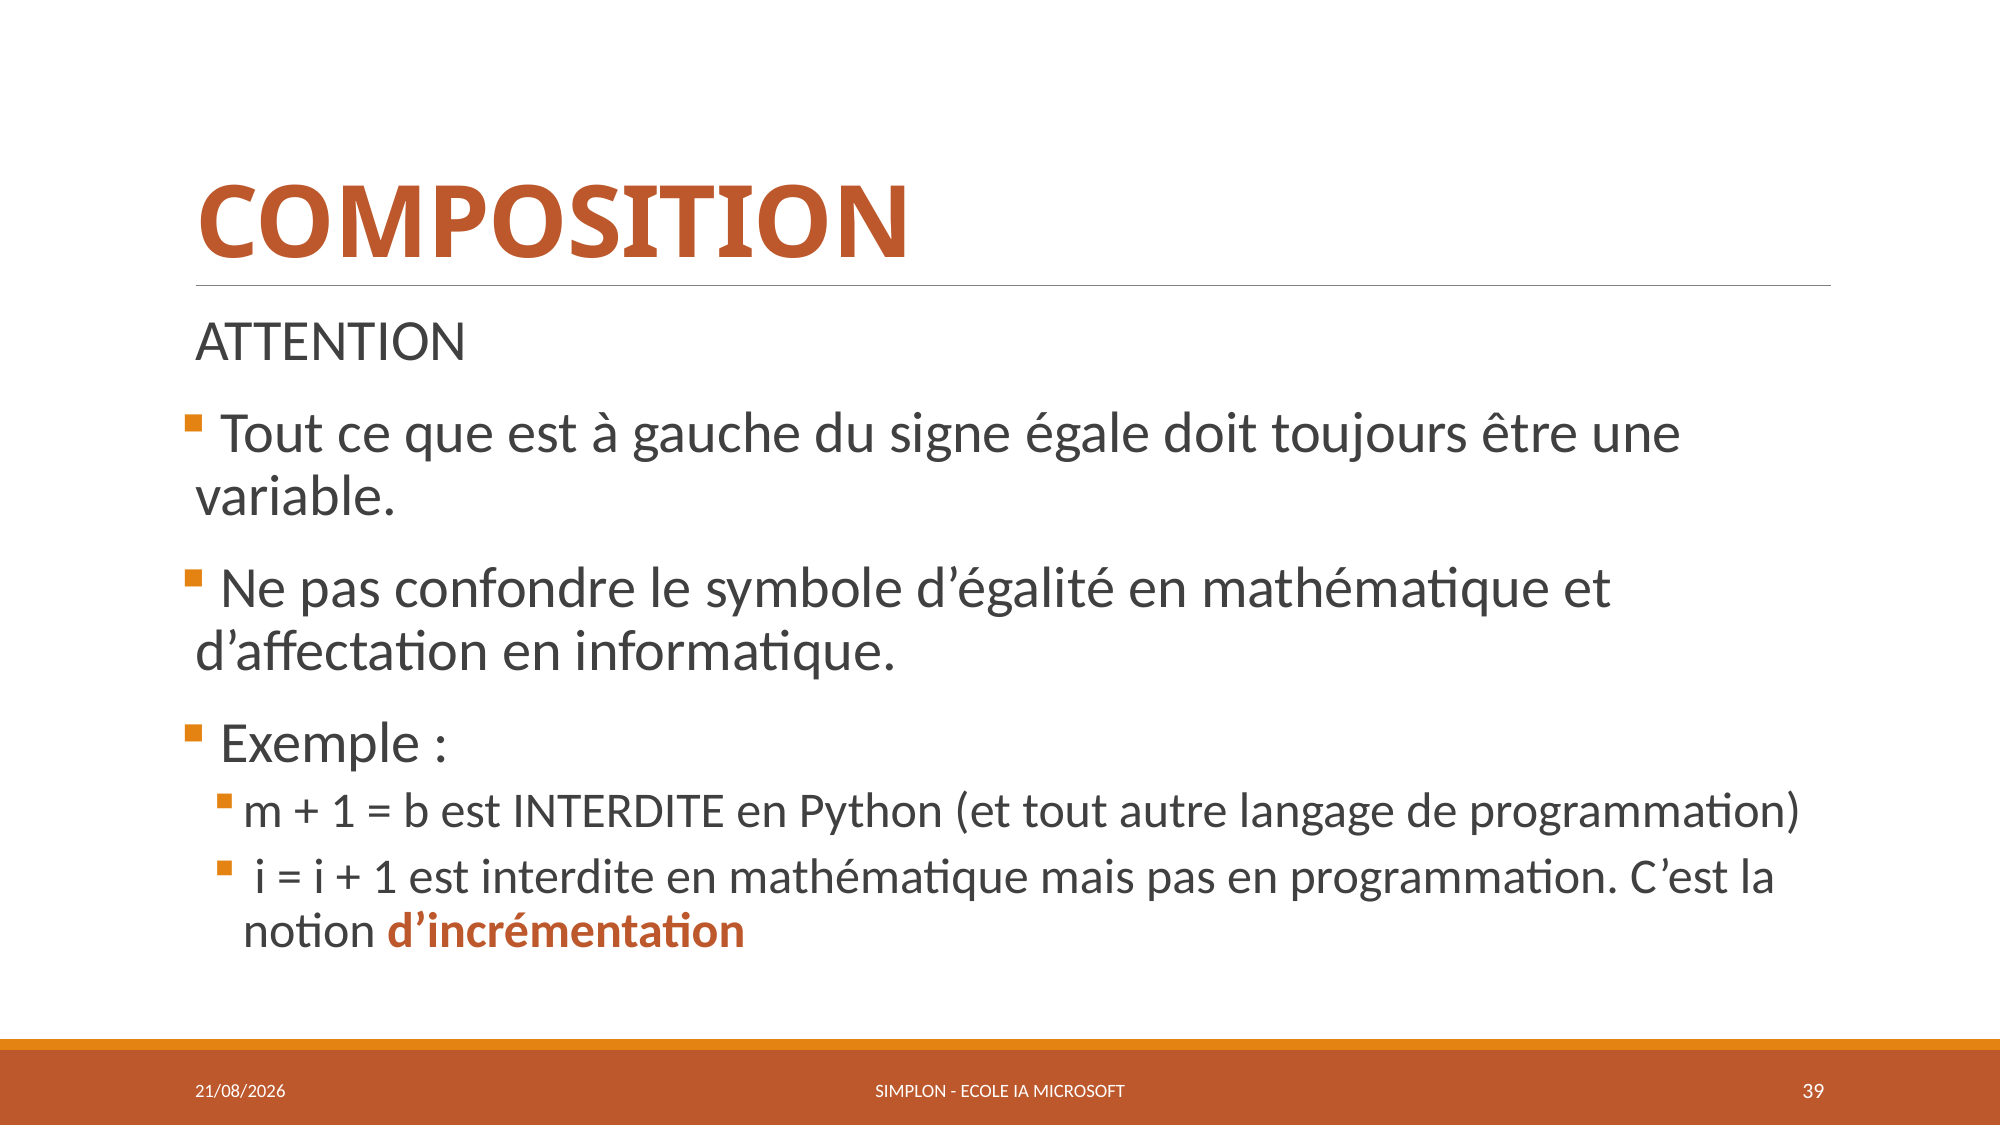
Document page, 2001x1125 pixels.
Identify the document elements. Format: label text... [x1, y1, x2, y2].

footer Simplon - Ecole IA Microsoft [604, 1059, 1396, 1120]
title COMPOSITION [180, 47, 1830, 285]
list ATTENTION Tout ce que est à gauche du signe égale doit toujours être une variable. Ne pas confondre le symbole d’égalité en mathématique et d’affectation en informatique. Exemple : m + 1 = b est INTERDITE en Python (et tout autre langage de programmation) i = i + 1 est interdite en mathématique mais pas en programmation. C’est la notion d’incrémentation [180, 302, 1830, 976]
slide_number 16/01/2020 [180, 1059, 586, 1120]
slide_number <numéro> [1624, 1059, 1840, 1120]
